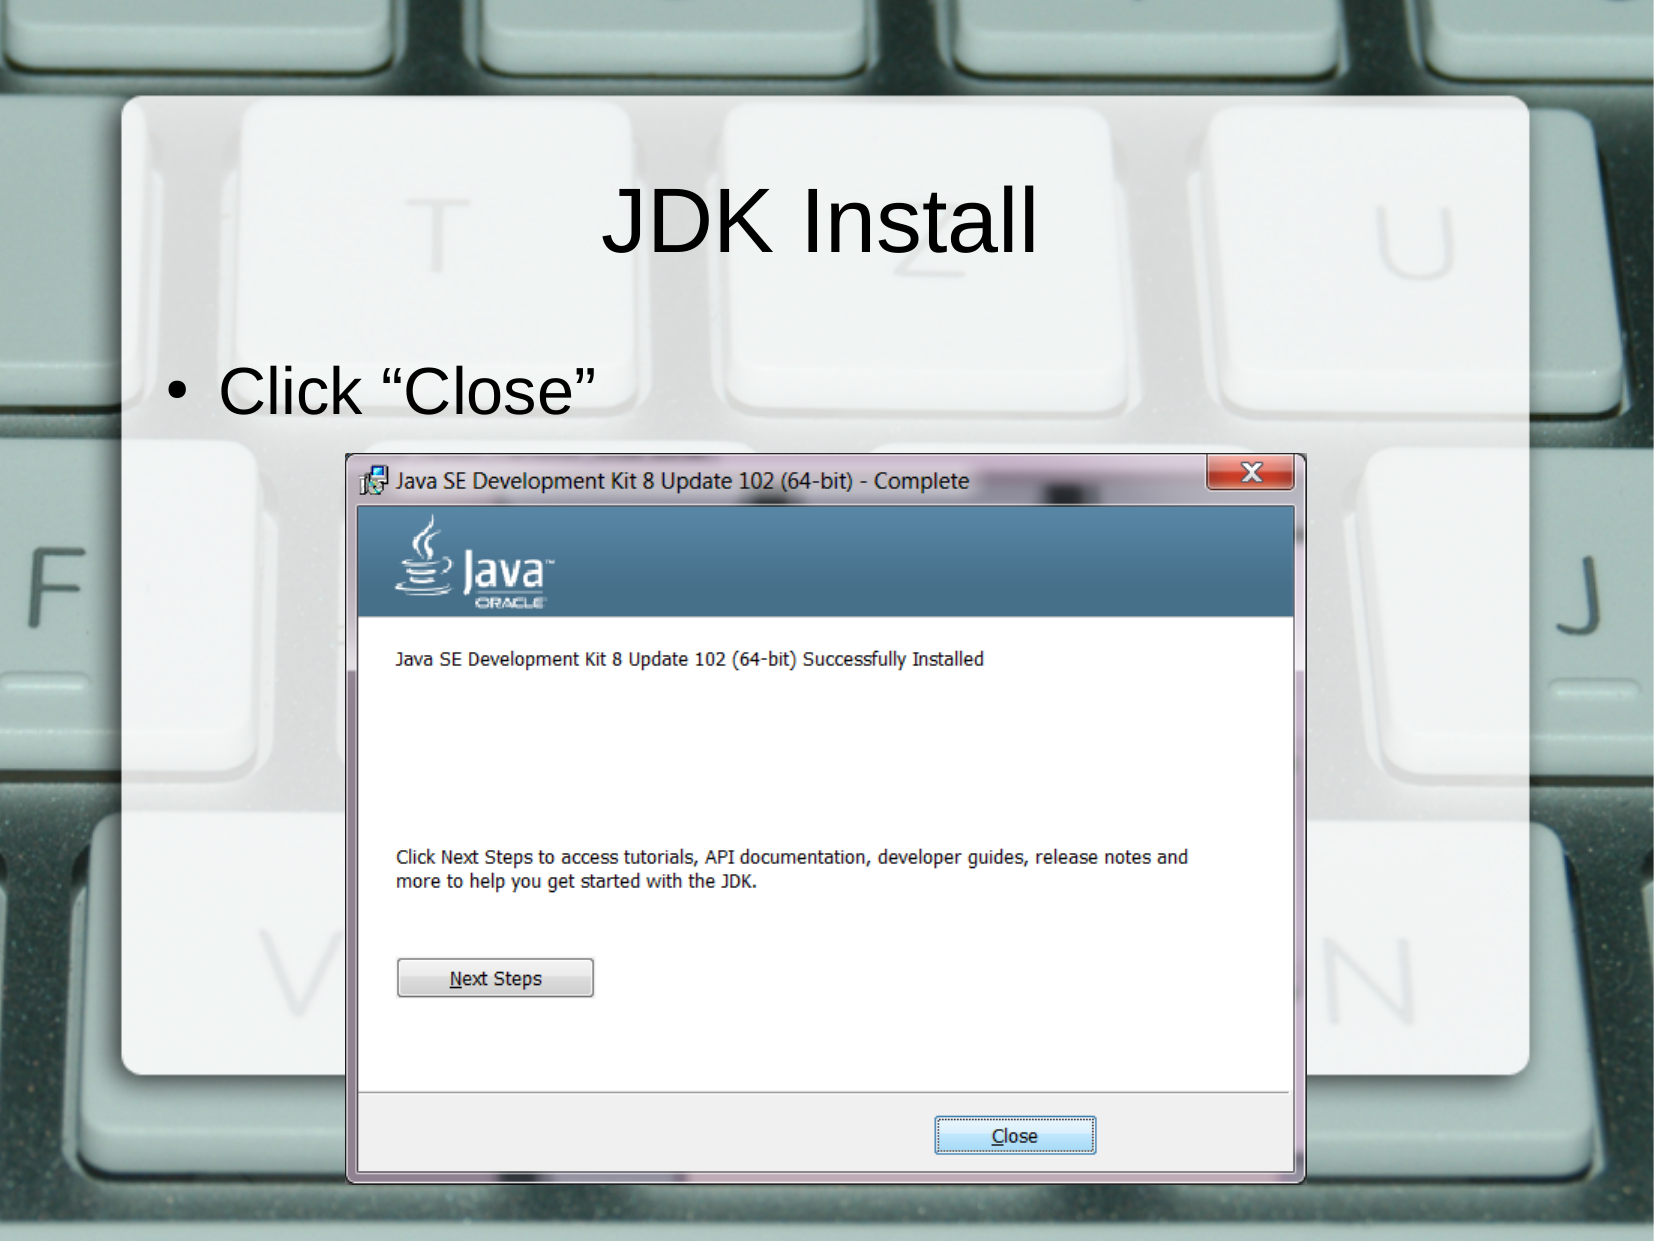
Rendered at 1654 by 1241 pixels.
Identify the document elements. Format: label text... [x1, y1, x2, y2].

title JDK Install [135, 117, 1506, 325]
picture [0, 0, 1654, 1241]
list Click “Close” [147, 354, 1506, 1063]
